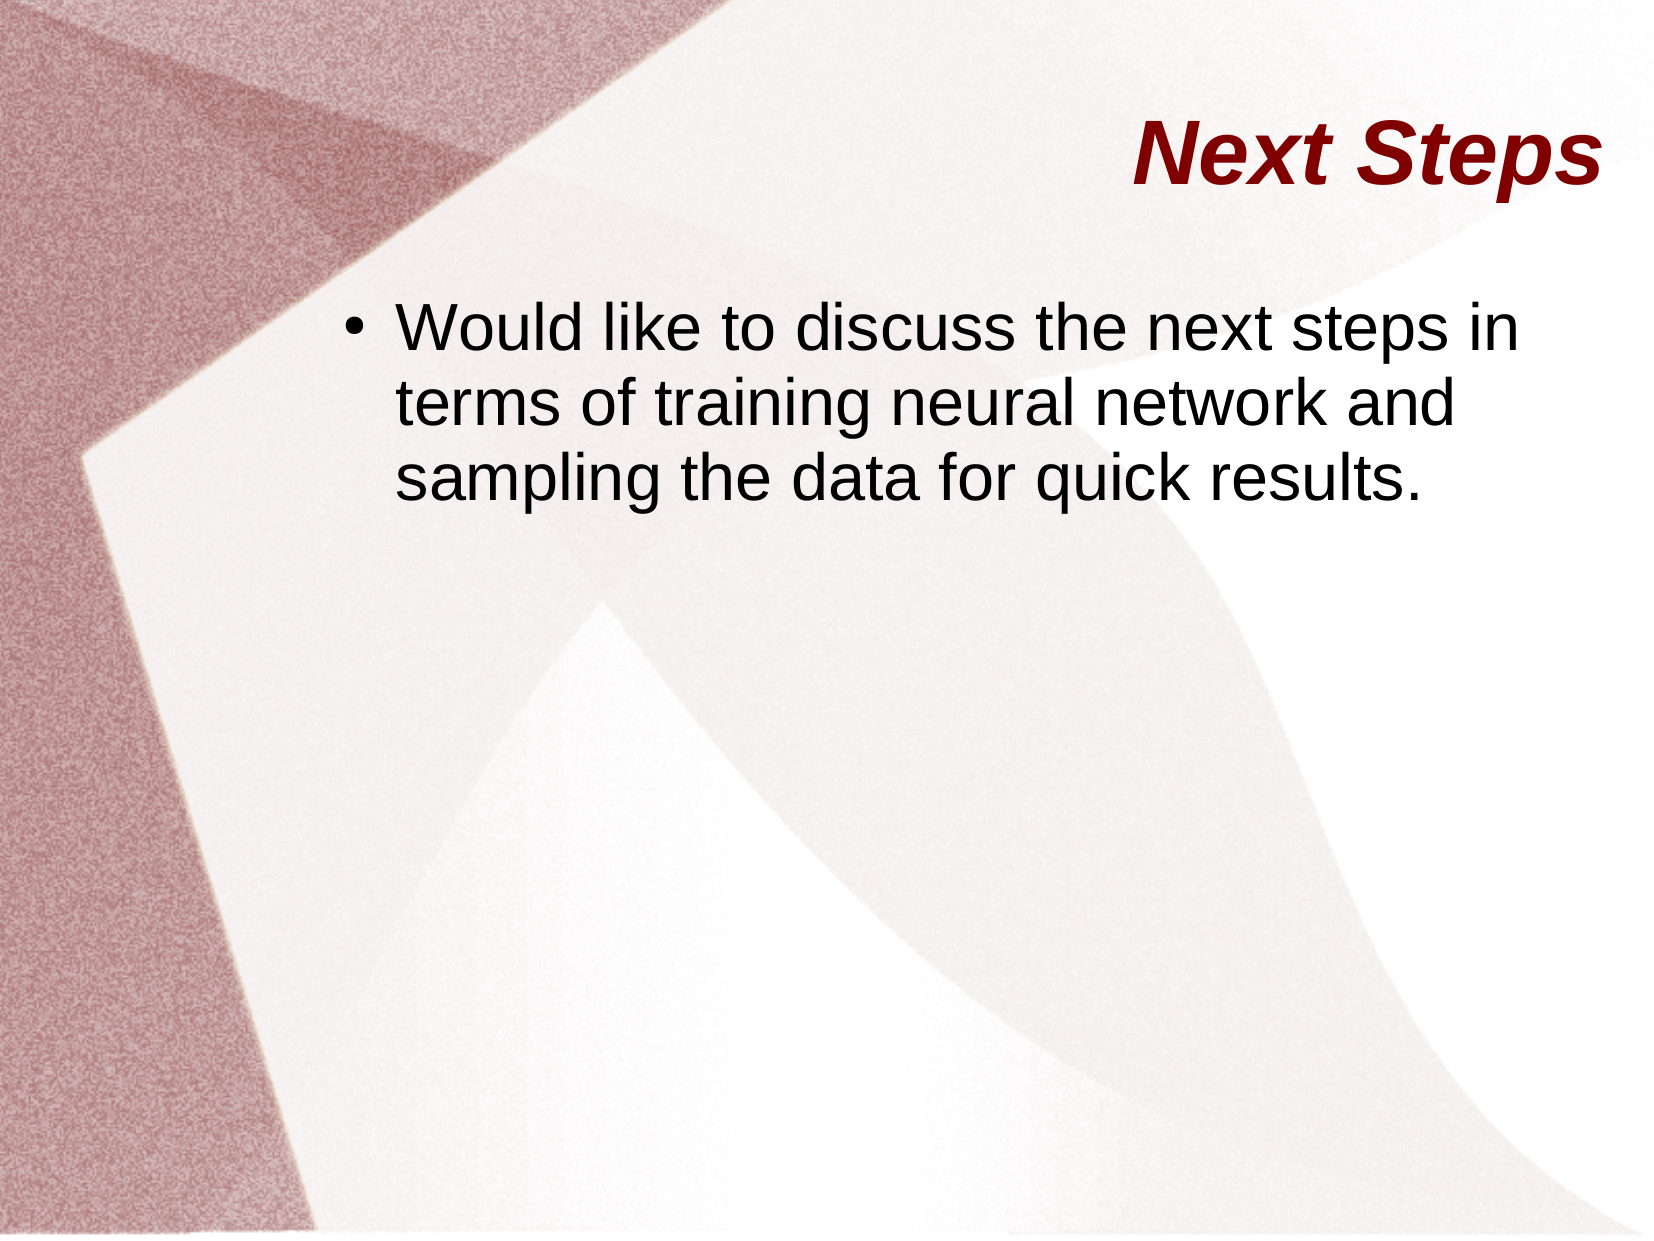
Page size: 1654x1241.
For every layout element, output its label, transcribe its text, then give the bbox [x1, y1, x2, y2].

title Next Steps [596, 49, 1607, 257]
picture [0, 0, 1654, 1241]
list Would like to discuss the next steps in terms of training neural network and sampling the data for quick results. [324, 290, 1601, 1078]
